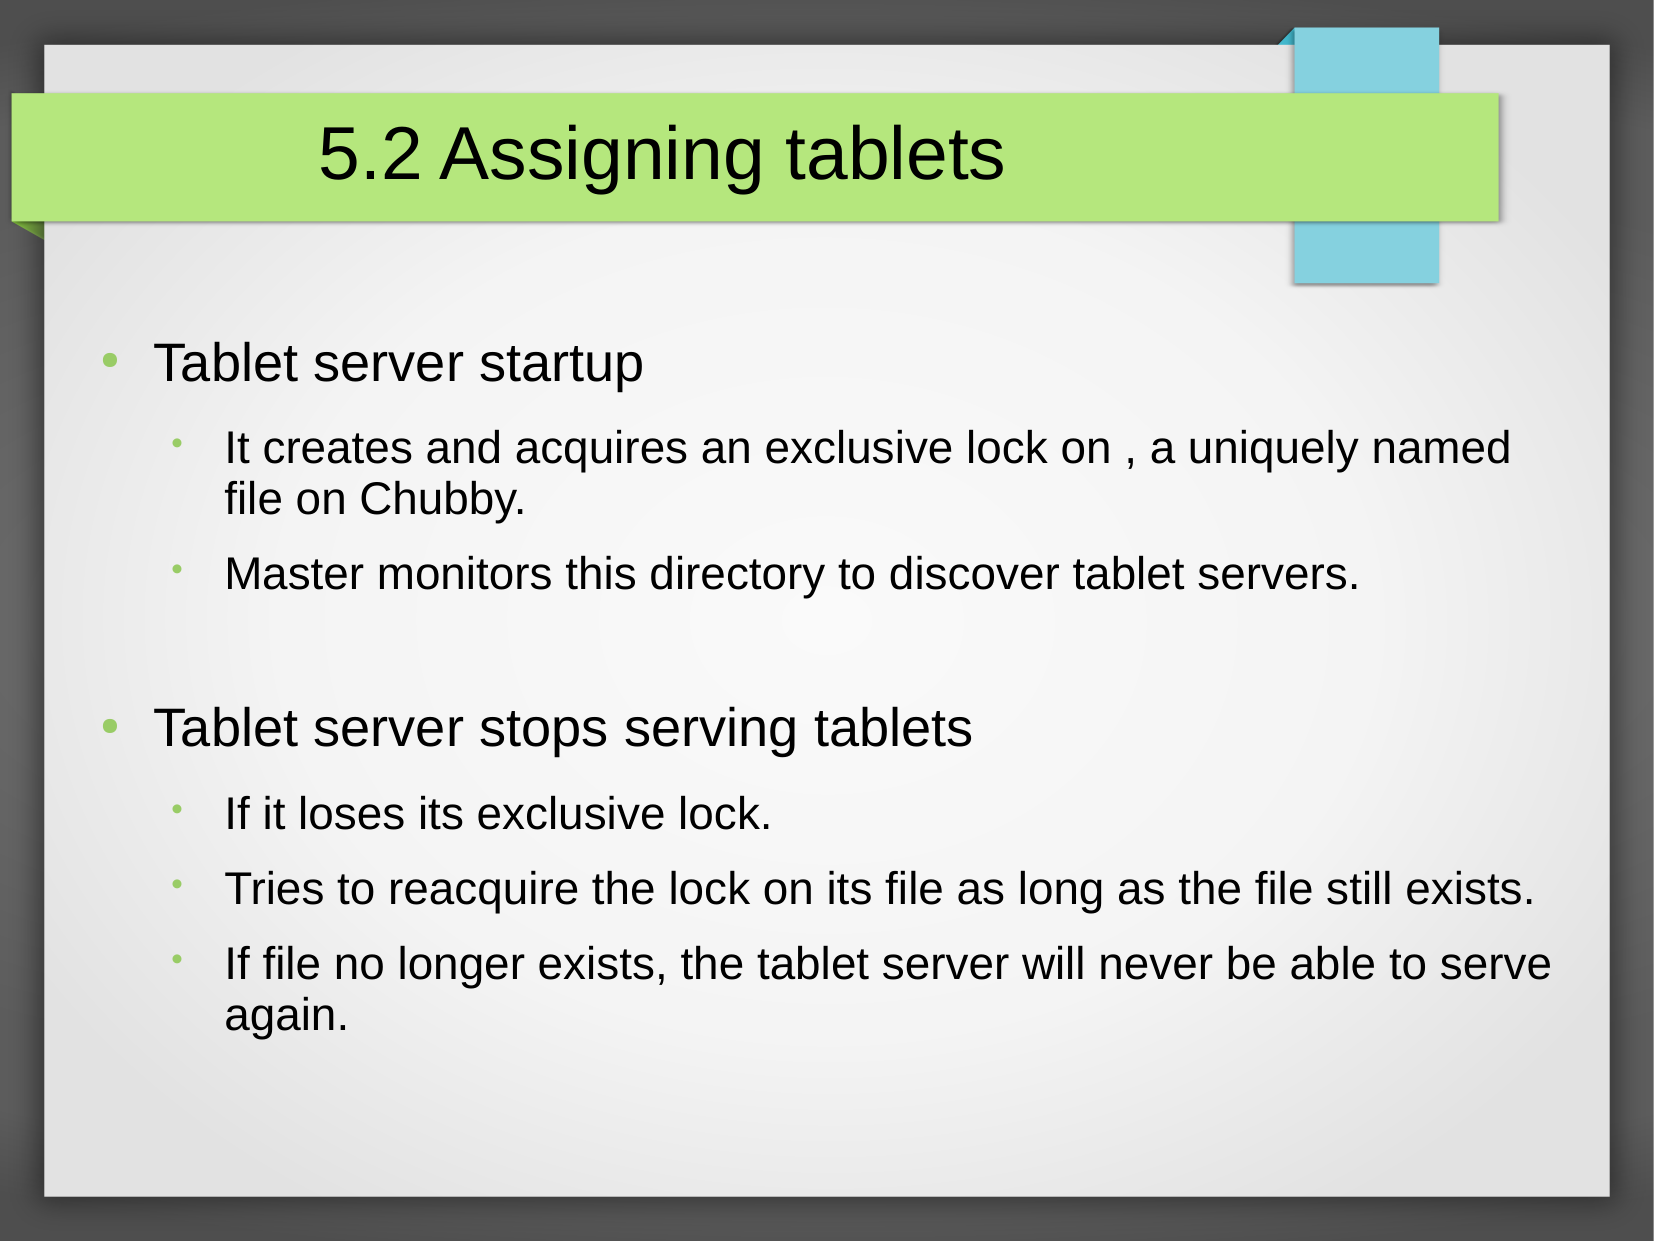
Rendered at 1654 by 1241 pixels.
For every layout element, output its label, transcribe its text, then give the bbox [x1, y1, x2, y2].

list Tablet server startup It creates and acquires an exclusive lock on , a uniquely named file on Chubby. Master monitors this directory to discover tablet servers. Tablet server stops serving tablets If it loses its exclusive lock. Tries to reacquire the lock on its file as long as the file still exists. If file no longer exists, the tablet server will never be able to serve again. [82, 331, 1571, 1052]
picture [0, 0, 1654, 1241]
title 5.2 Assigning tablets [82, 94, 1264, 213]
